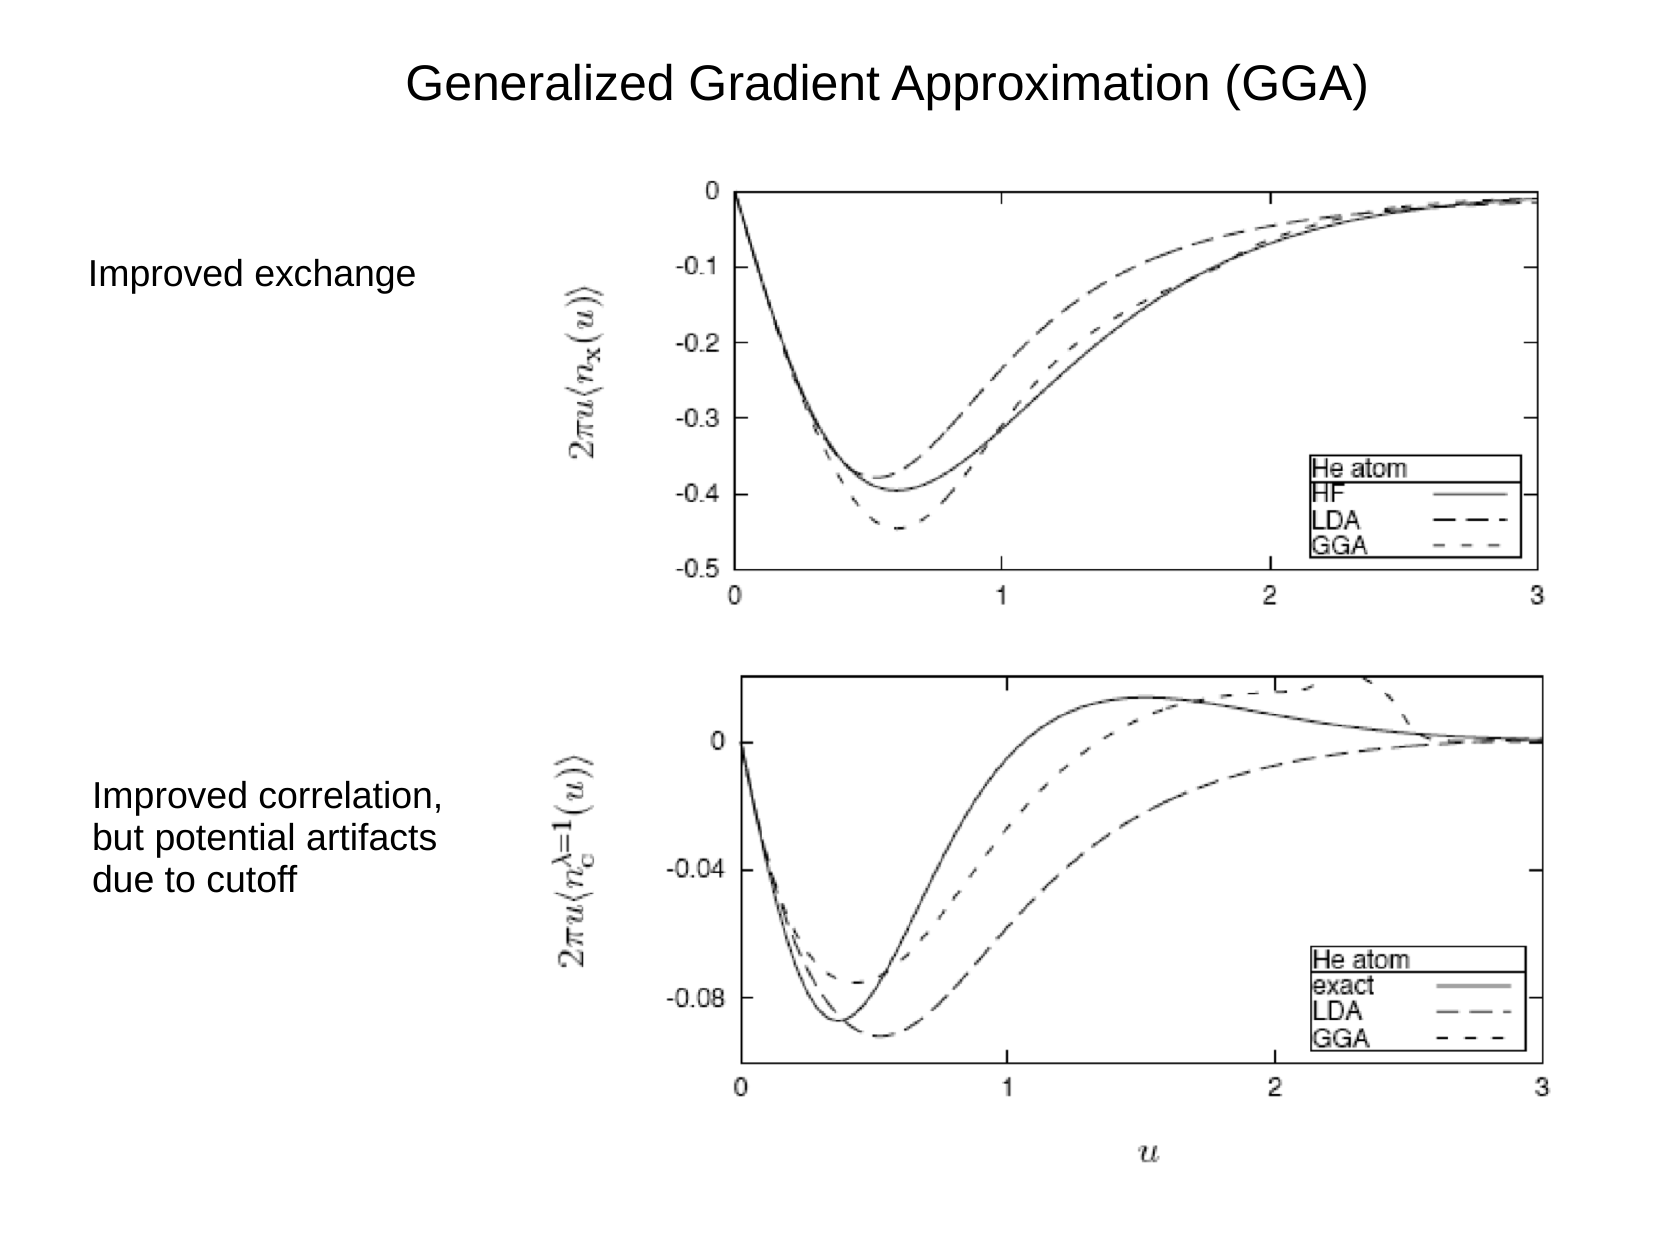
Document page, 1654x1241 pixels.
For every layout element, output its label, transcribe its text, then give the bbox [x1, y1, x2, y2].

text_box Generalized Gradient Approximation (GGA) [390, 48, 1386, 119]
text_box Improved correlation, but potential artifacts due to cutoff [77, 767, 460, 909]
picture [530, 145, 1574, 1178]
text_box Improved exchange [73, 244, 432, 302]
